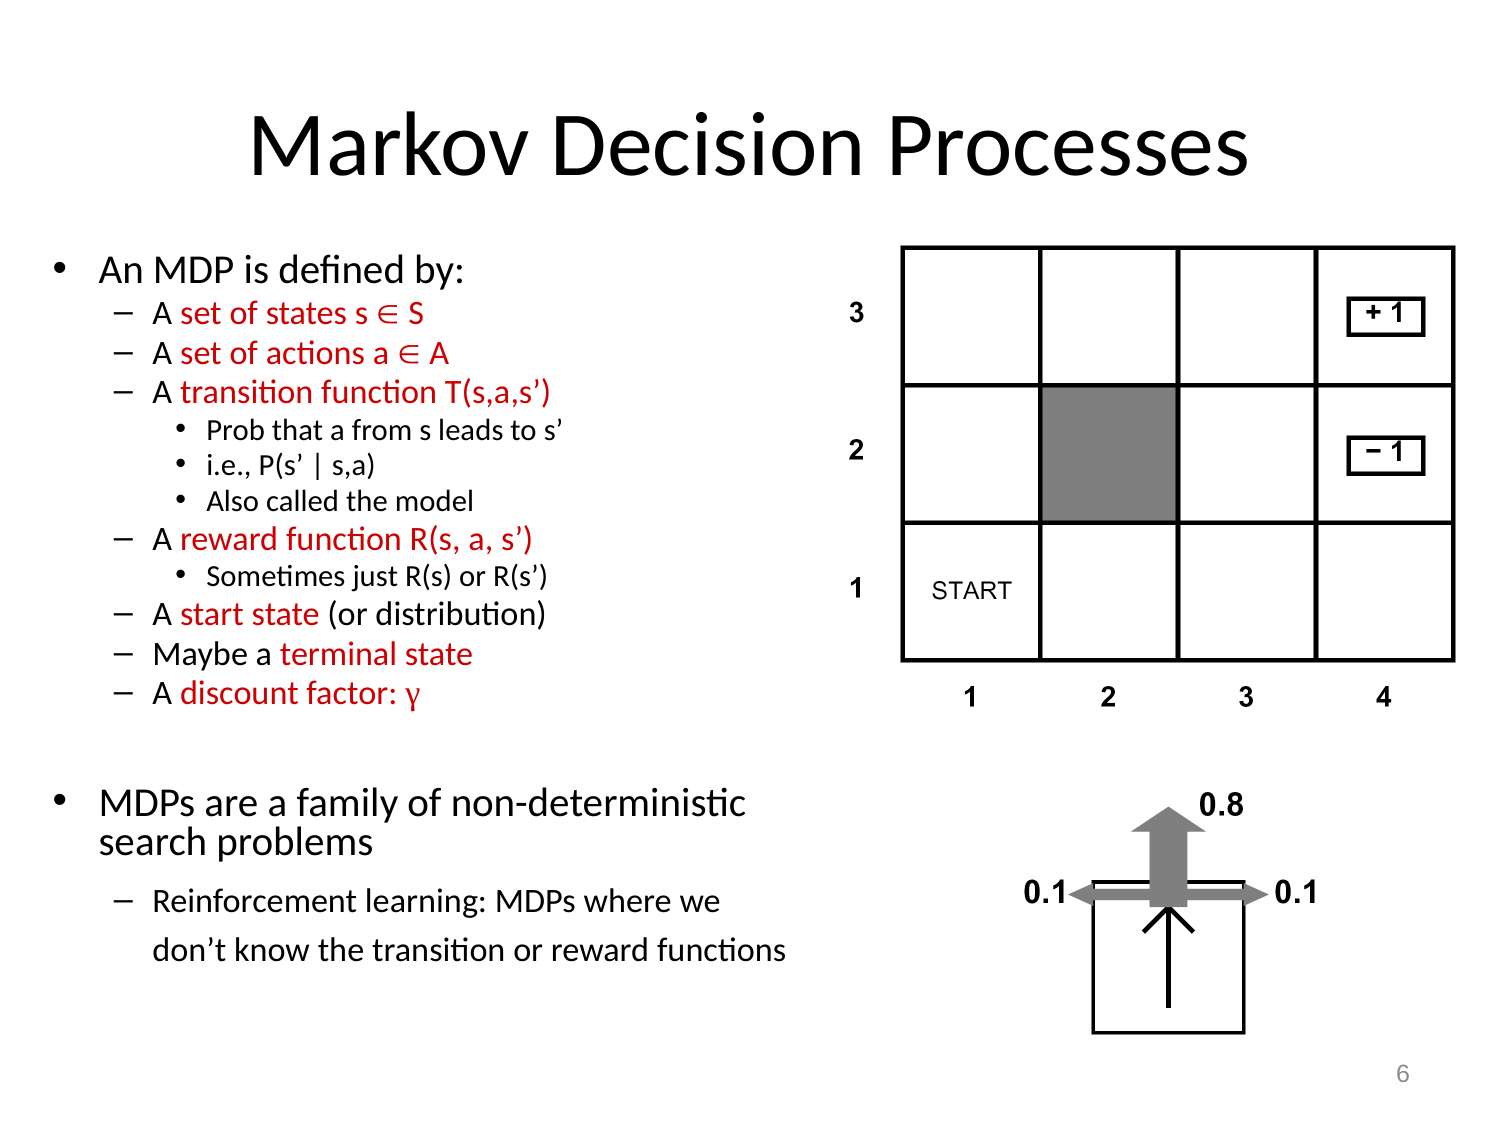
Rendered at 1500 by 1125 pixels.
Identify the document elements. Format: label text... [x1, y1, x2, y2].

picture [841, 237, 1463, 719]
list An MDP is defined by: A set of states s  S A set of actions a  A A transition function T(s,a,s’) Prob that a from s leads to s’ i.e., P(s’ | s,a) Also called the model A reward function R(s, a, s’) Sometimes just R(s) or R(s’) A start state (or distribution) Maybe a terminal state A discount factor: γ MDPs are a family of non-deterministic search problems Reinforcement learning: MDPs where we don’t know the transition or reward functions [37, 245, 813, 988]
title Markov Decision Processes [75, 45, 1425, 233]
picture [1003, 774, 1338, 1050]
slide_number <number> [1074, 1042, 1425, 1103]
